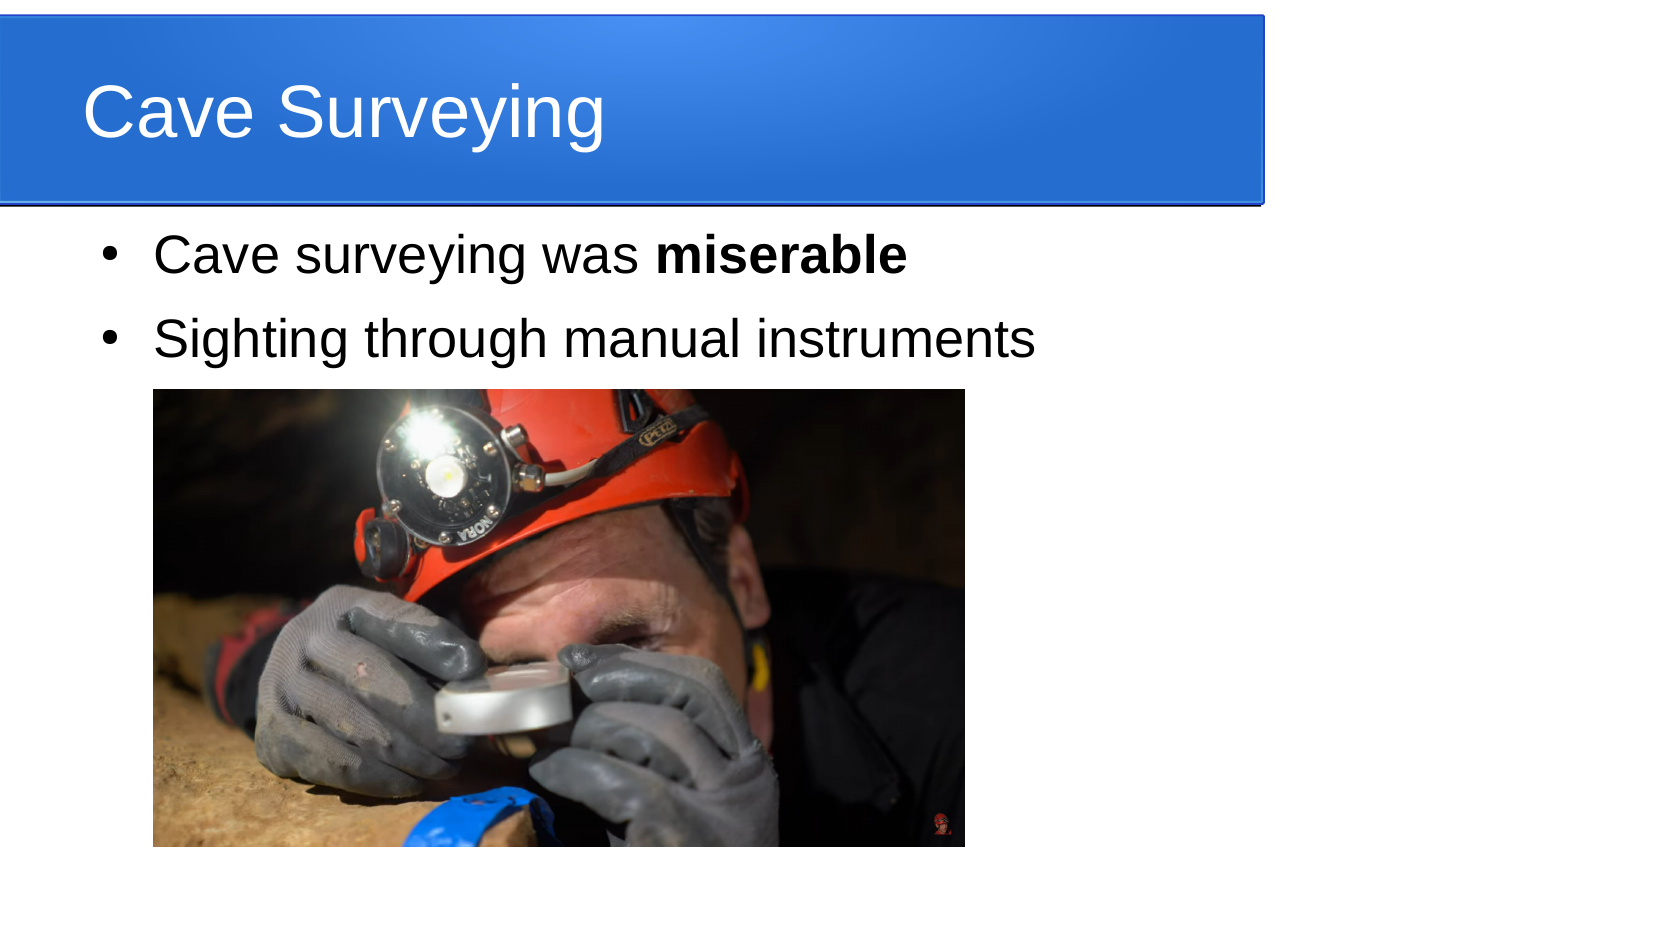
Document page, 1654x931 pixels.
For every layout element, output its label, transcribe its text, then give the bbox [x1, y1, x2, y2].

picture [153, 389, 965, 847]
title Cave Surveying [82, 35, 1235, 189]
list Cave surveying was miserable Sighting through manual instruments [82, 224, 1571, 764]
